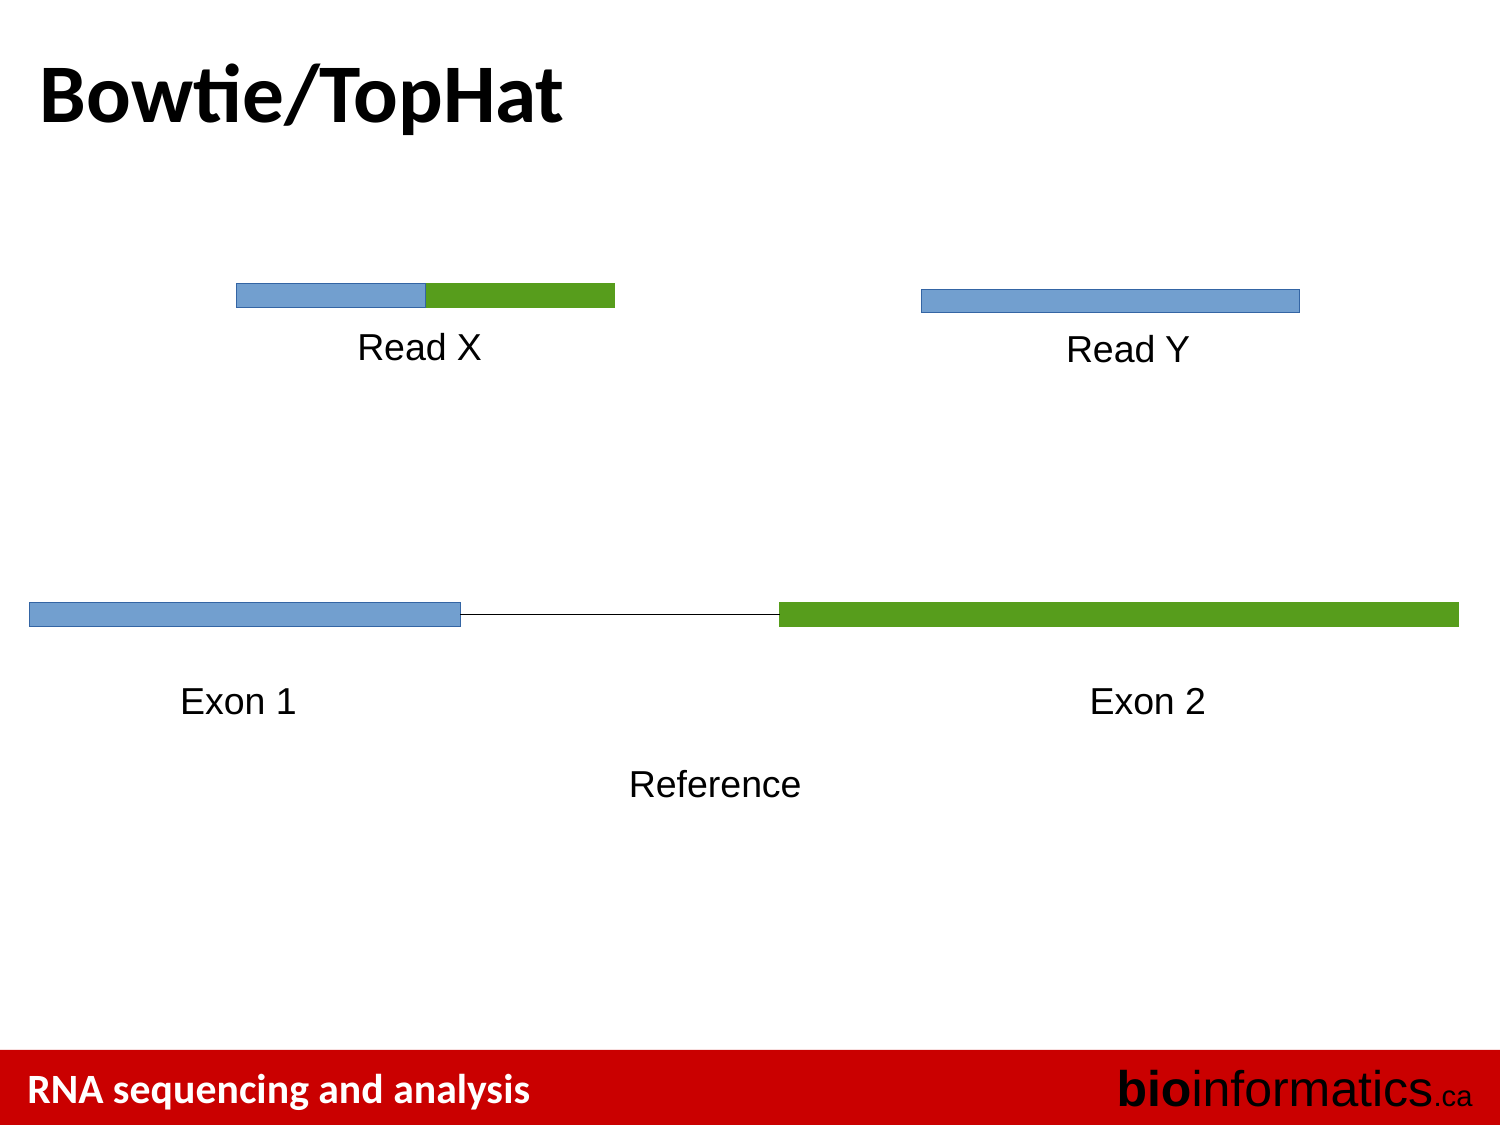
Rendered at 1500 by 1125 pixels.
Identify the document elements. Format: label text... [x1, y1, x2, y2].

text_box Read Y [1051, 321, 1205, 378]
text_box [29, 602, 461, 627]
text_box Reference [614, 755, 817, 813]
text_box Exon 2 [1074, 673, 1221, 731]
title Bowtie/TopHat [24, 0, 1475, 184]
text_box [779, 602, 1459, 627]
text_box [921, 289, 1300, 313]
text_box [236, 283, 615, 308]
text_box Read X [342, 318, 497, 376]
text_box Exon 1 [165, 673, 312, 731]
